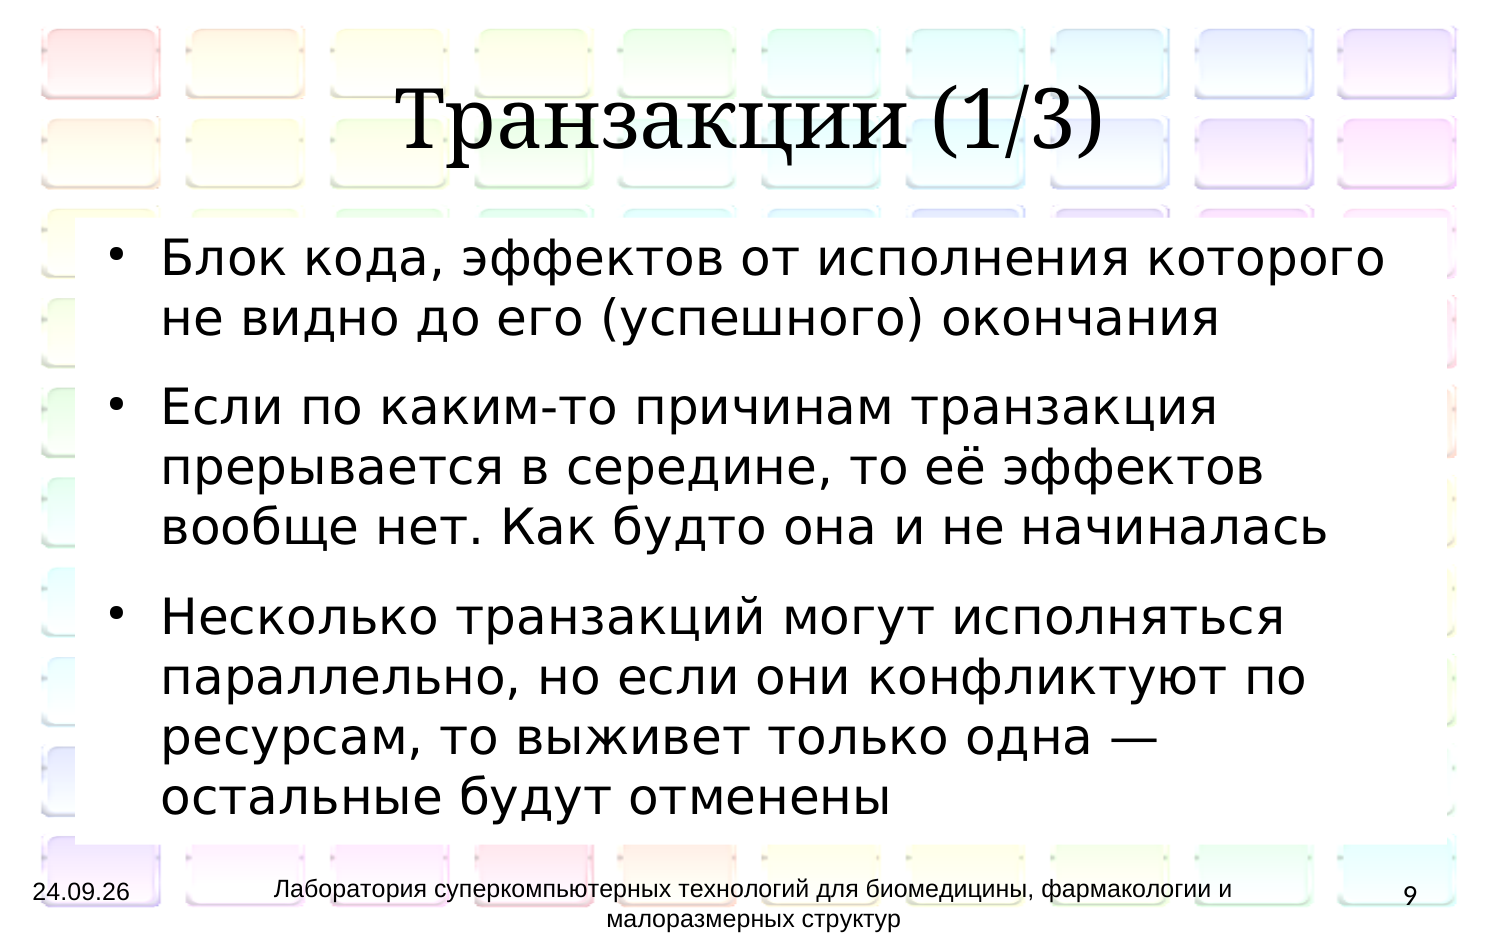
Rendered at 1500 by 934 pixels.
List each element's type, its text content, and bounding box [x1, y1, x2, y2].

list Блок кода, эффектов от исполнения которого не видно до его (успешного) окончания Если по каким-то причинам транзакция прерывается в середине, то её эффектов вообще нет. Как будто она и не начиналась Несколько транзакций могут исполняться параллельно, но если они конфликтуют по ресурсам, то выживет только одна — остальные будут отменены [75, 217, 1447, 845]
picture [0, 0, 1500, 934]
text_box Лаборатория суперкомпьютерных технологий для биомедицины, фармакологии и малоразмерных структур [171, 864, 1338, 915]
title Транзакции (1/3) [75, 37, 1426, 193]
text_box <number> [1387, 868, 1473, 918]
text_box 12.11.12 [17, 868, 184, 918]
